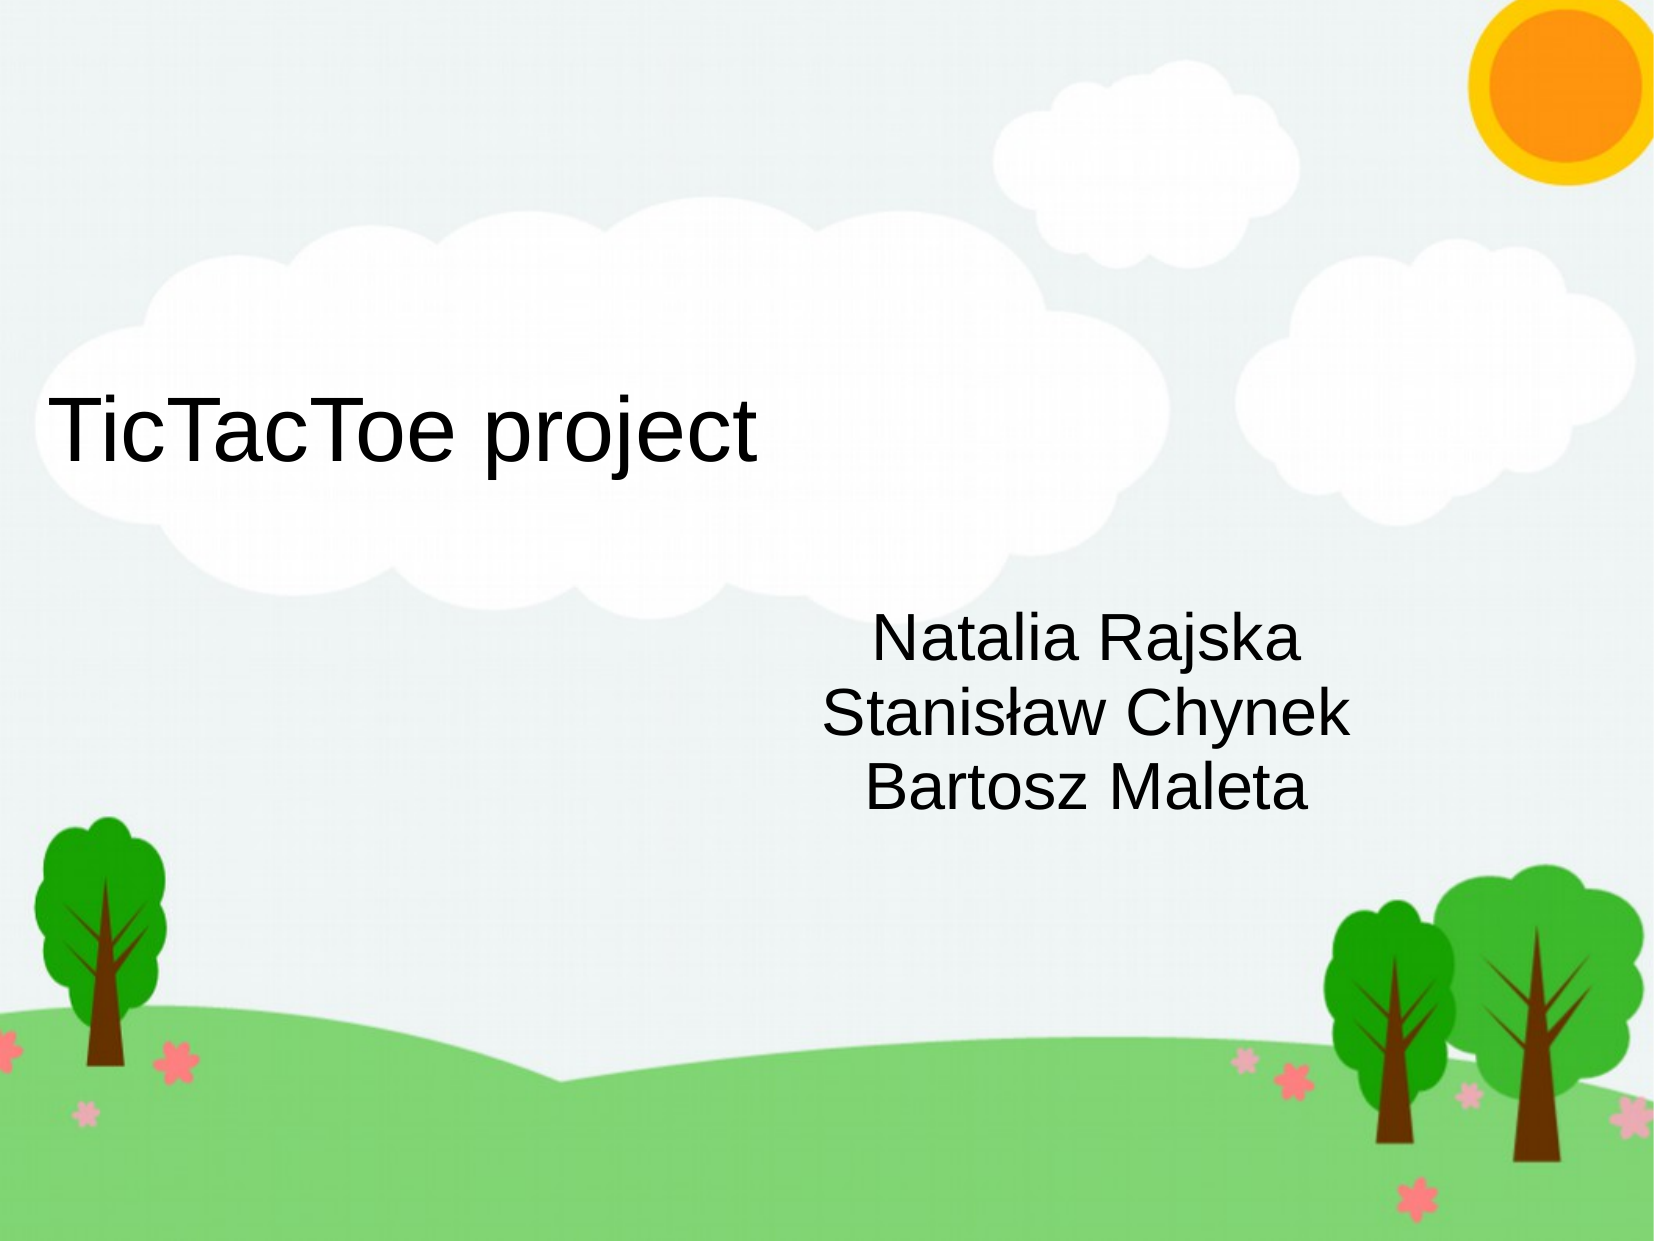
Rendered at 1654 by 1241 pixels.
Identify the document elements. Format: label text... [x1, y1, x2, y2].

subtitle Natalia Rajska Stanisław Chynek Bartosz Maleta [661, 599, 1512, 824]
title TicTacToe project [47, 283, 1512, 577]
picture [0, 0, 1654, 1241]
